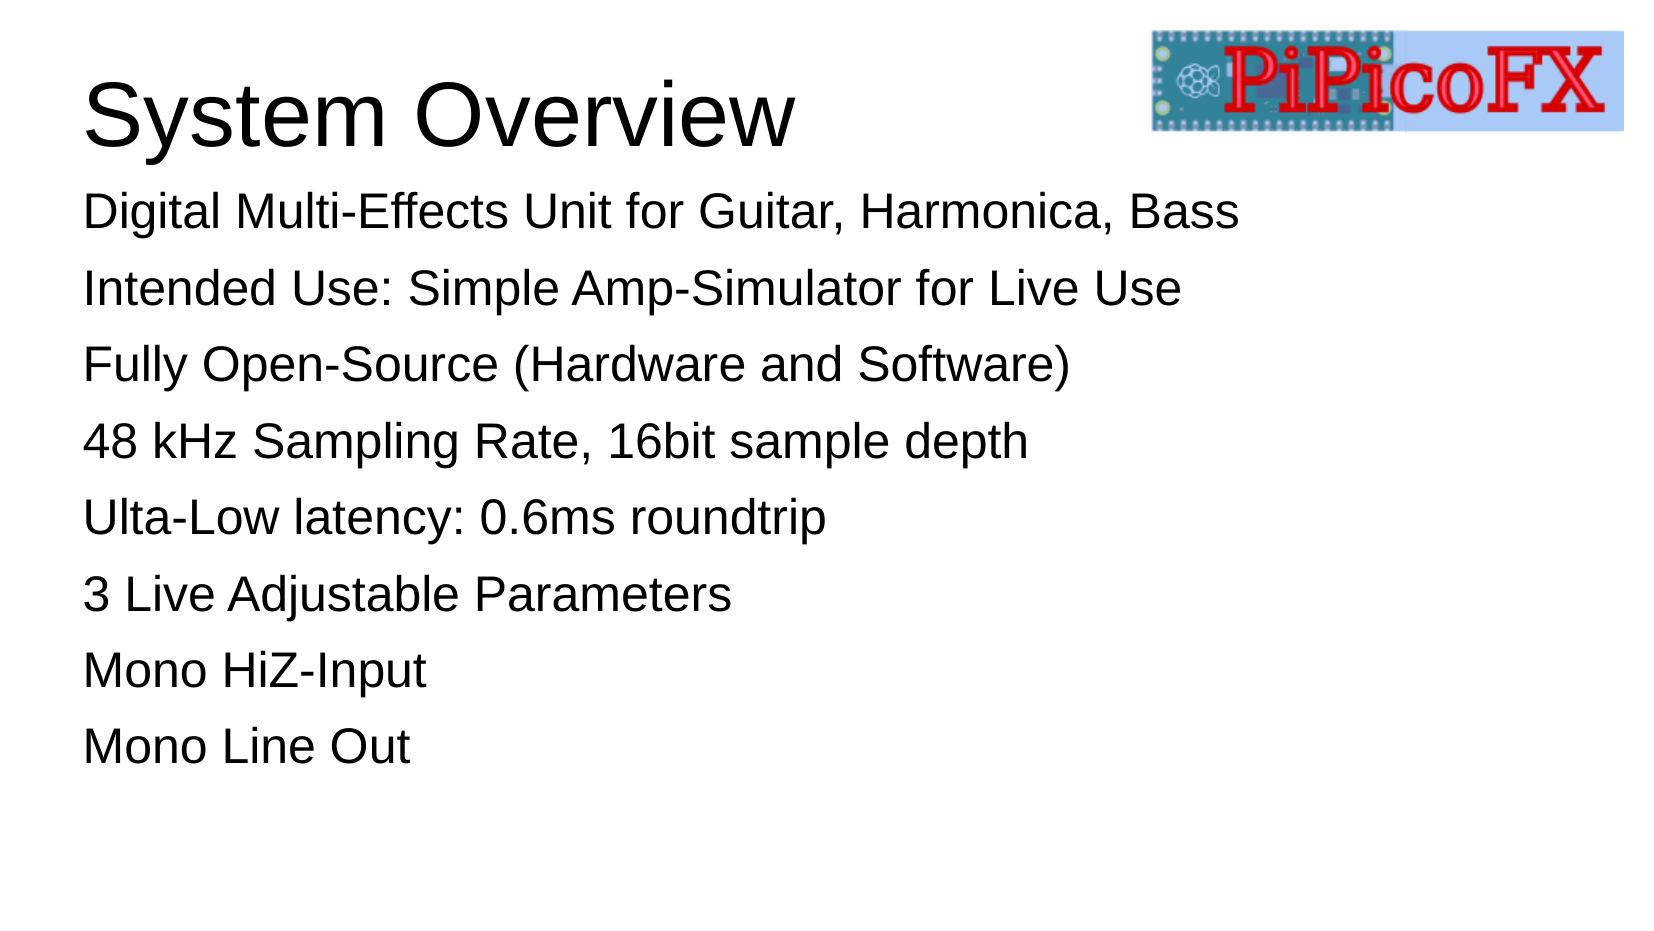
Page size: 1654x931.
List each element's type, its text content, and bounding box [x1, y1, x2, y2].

picture [1151, 29, 1624, 133]
title System Overview [82, 37, 1571, 183]
subtitle Digital Multi-Effects Unit for Guitar, Harmonica, Bass Intended Use: Simple Amp-Simulator for Live Use Fully Open-Source (Hardware and Software) 48 kHz Sampling Rate, 16bit sample depth Ulta-Low latency: 0.6ms roundtrip 3 Live Adjustable Parameters Mono HiZ-Input Mono Line Out [82, 183, 1571, 850]
